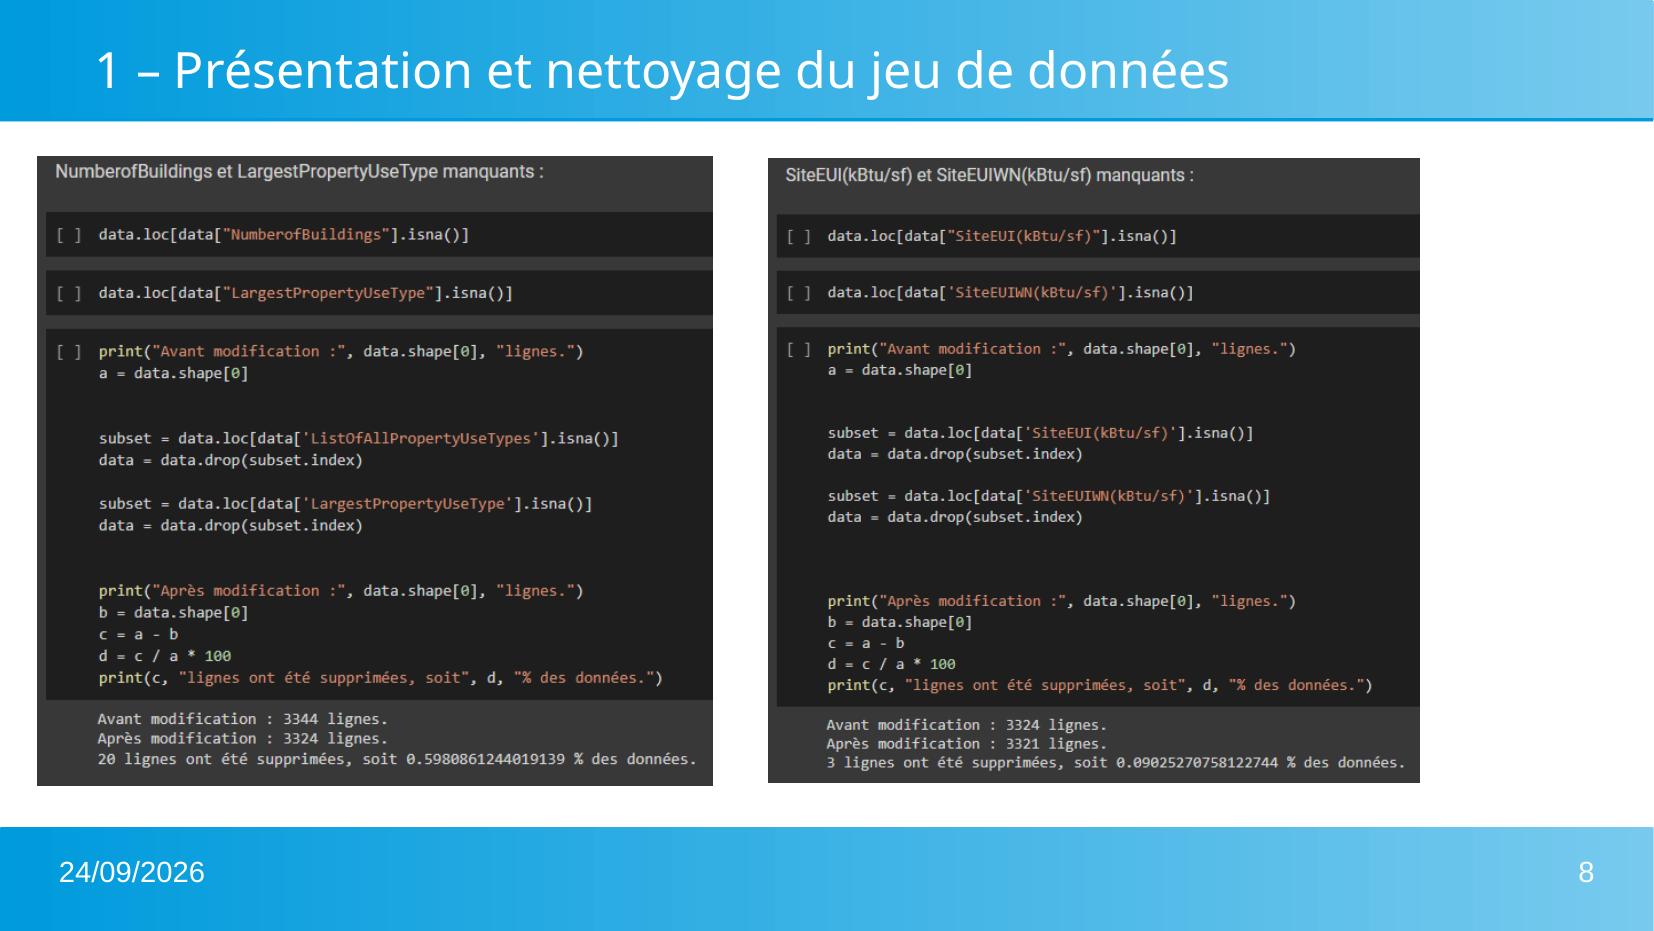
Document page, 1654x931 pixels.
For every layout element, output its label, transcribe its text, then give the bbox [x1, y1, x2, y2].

picture [37, 156, 713, 786]
picture [768, 158, 1420, 783]
title 1 – Présentation et nettoyage du jeu de données [59, 29, 1595, 108]
